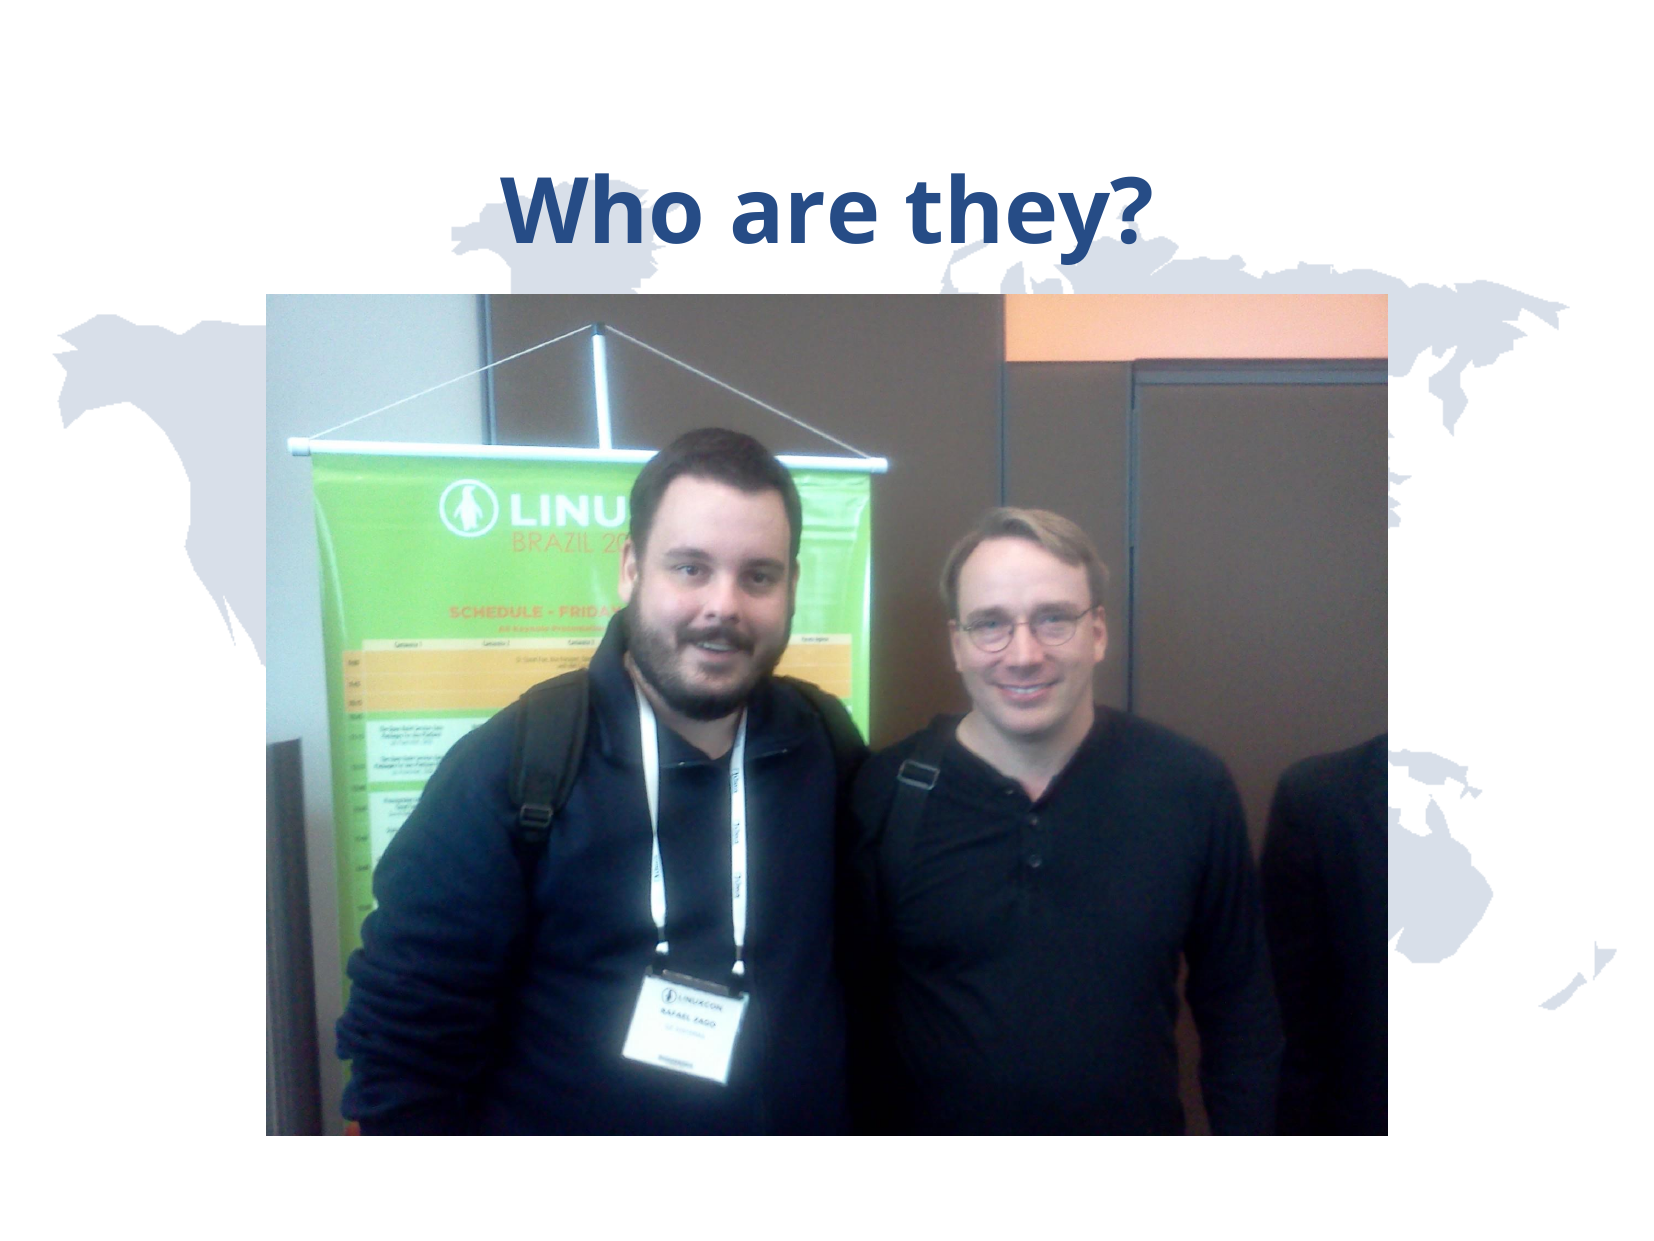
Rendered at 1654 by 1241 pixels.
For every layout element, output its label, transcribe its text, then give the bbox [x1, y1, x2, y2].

picture [266, 294, 1388, 1136]
title Who are they? [121, 150, 1534, 263]
